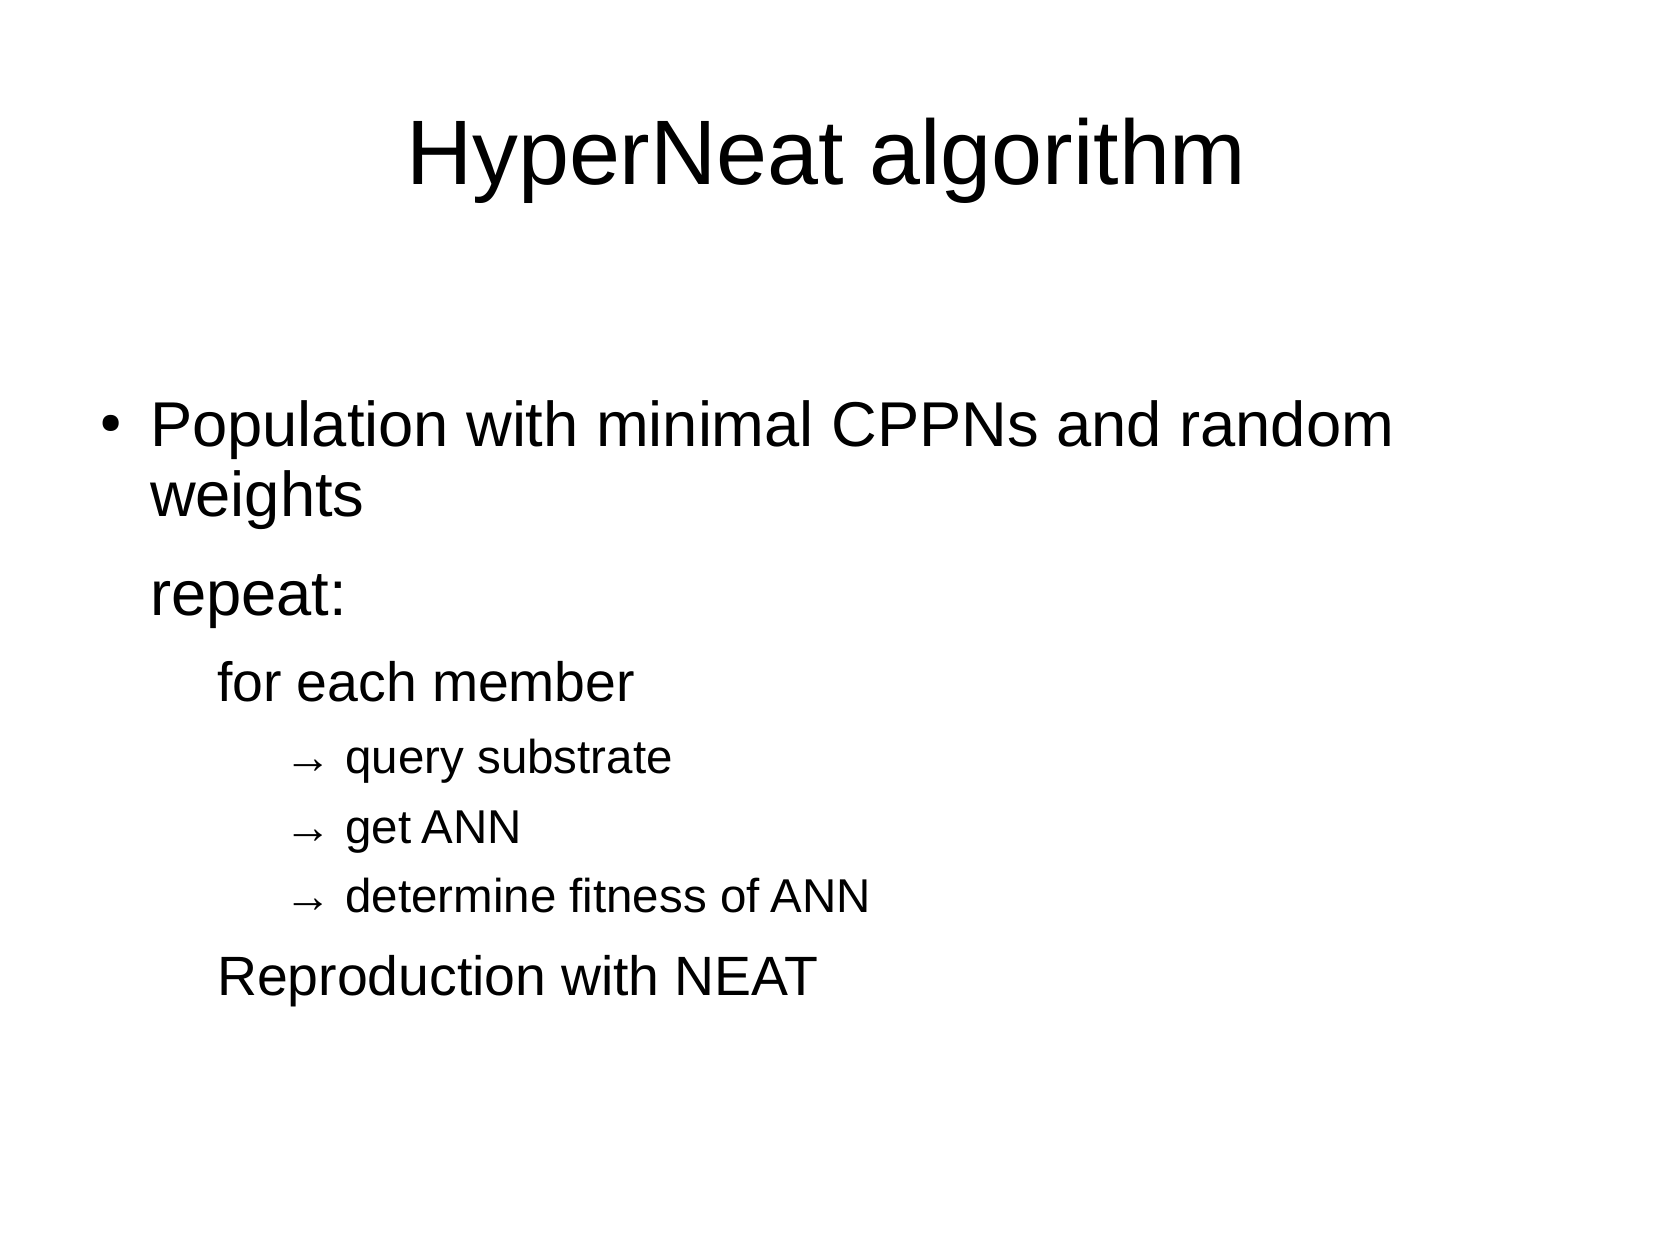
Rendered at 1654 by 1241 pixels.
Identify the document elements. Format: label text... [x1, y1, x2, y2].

title HyperNeat algorithm [82, 49, 1571, 257]
list Population with minimal CPPNs and random weights repeat: for each member → query substrate → get ANN → determine fitness of ANN Reproduction with NEAT [82, 290, 1571, 1010]
